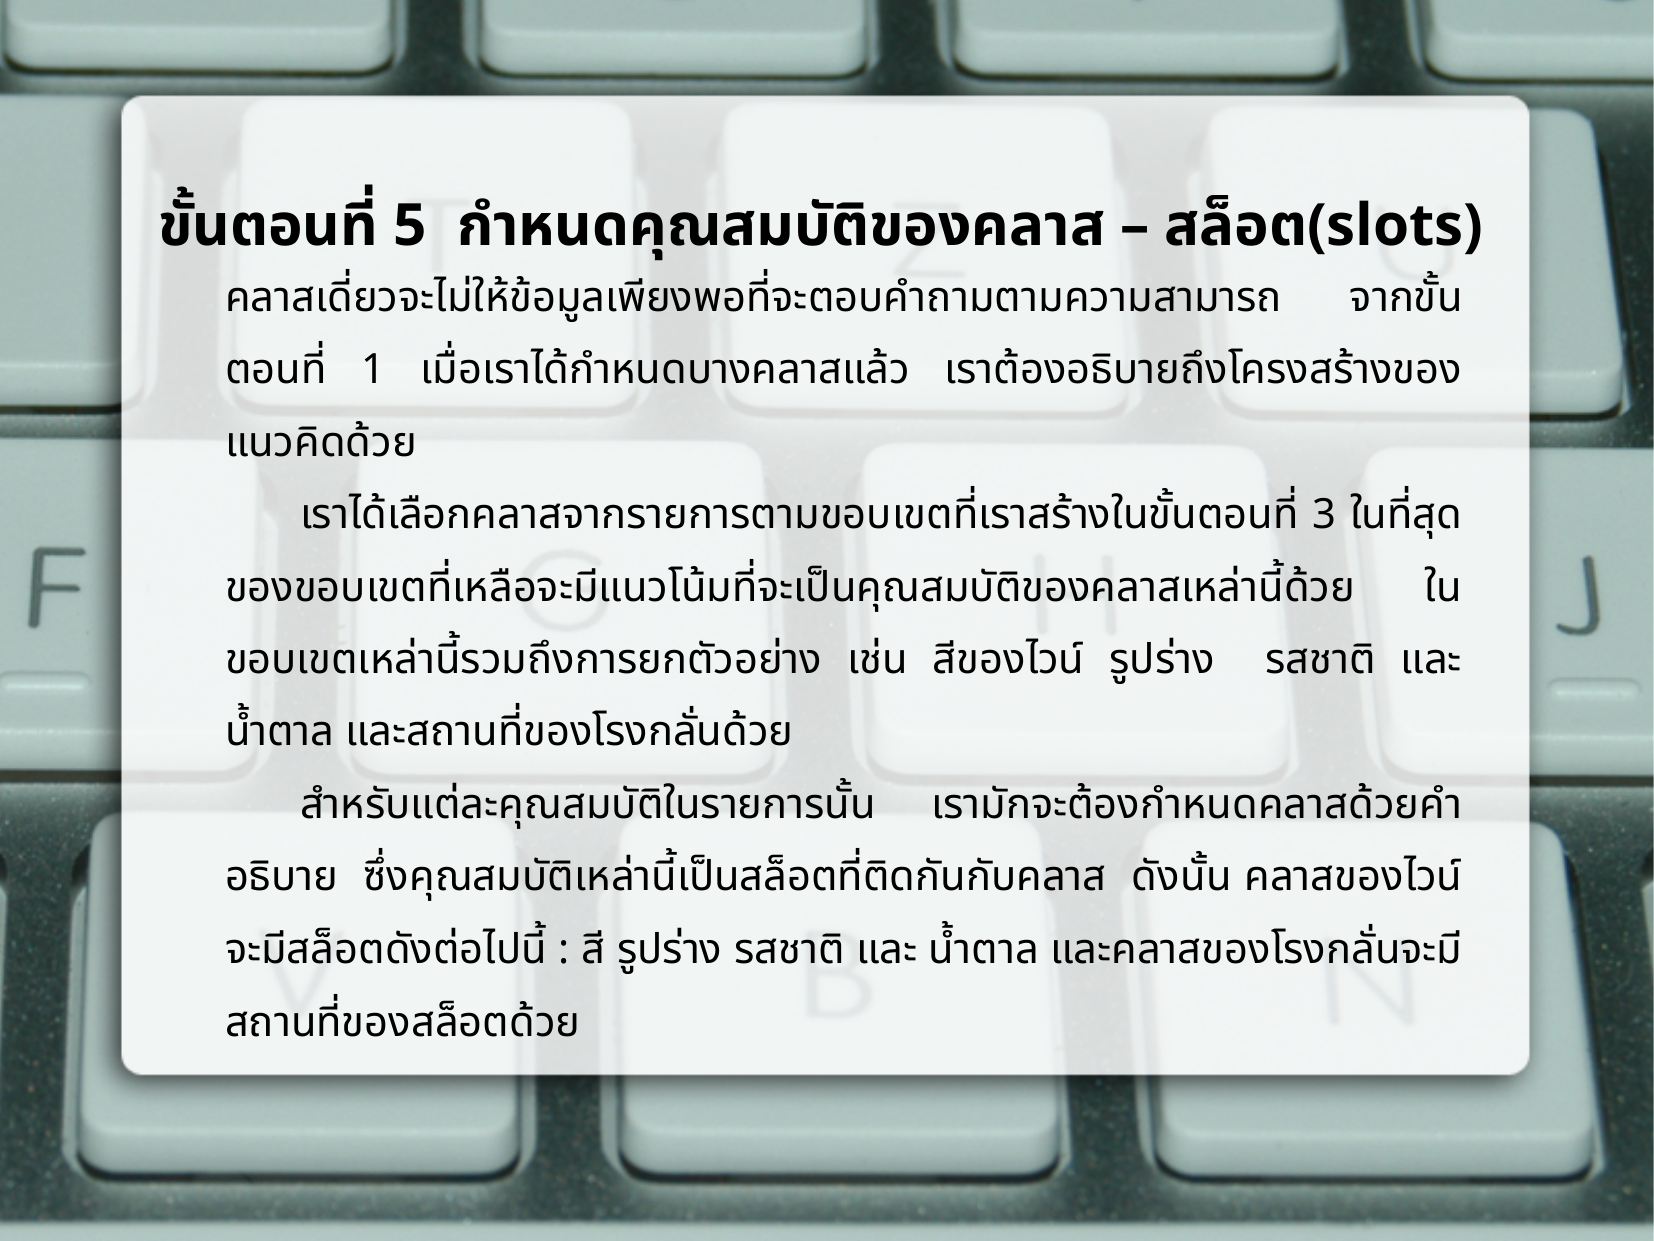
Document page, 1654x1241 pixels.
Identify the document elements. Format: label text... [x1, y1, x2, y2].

subtitle คลาสเดี่ยวจะไม่ให้ข้อมูลเพียงพอที่จะตอบคำถามตามความสามารถ จากขั้นตอนที่ 1 เมื่อเราได้กำหนดบางคลาสแล้ว เราต้องอธิบายถึงโครงสร้างของแนวคิดด้วย เราได้เลือกคลาสจากรายการตามขอบเขตที่เราสร้างในขั้นตอนที่ 3 ในที่สุดของขอบเขตที่เหลือจะมีแนวโน้มที่จะเป็นคุณสมบัติของคลาสเหล่านี้ด้วย ในขอบเขตเหล่านี้รวมถึงการยกตัวอย่าง เช่น สีของไวน์ รูปร่าง รสชาติ และน้ำตาล และสถานที่ของโรงกลั่นด้วย สำหรับแต่ละคุณสมบัติในรายการนั้น เรามักจะต้องกำหนดคลาสด้วยคำอธิบาย ซึ่งคุณสมบัติเหล่านี้เป็นสล็อตที่ติดกันกับคลาส ดังนั้น คลาสของไวน์จะมีสล็อตดังต่อไปนี้ : สี รูปร่าง รสชาติ และ น้ำตาล และคลาสของโรงกลั่นจะมีสถานที่ของสล็อตด้วย [225, 337, 1463, 976]
picture [0, 0, 1654, 1241]
title ขั้นตอนที่ 5 กำหนดคุณสมบัติของคลาส – สล็อต(slots) [135, 125, 1506, 318]
